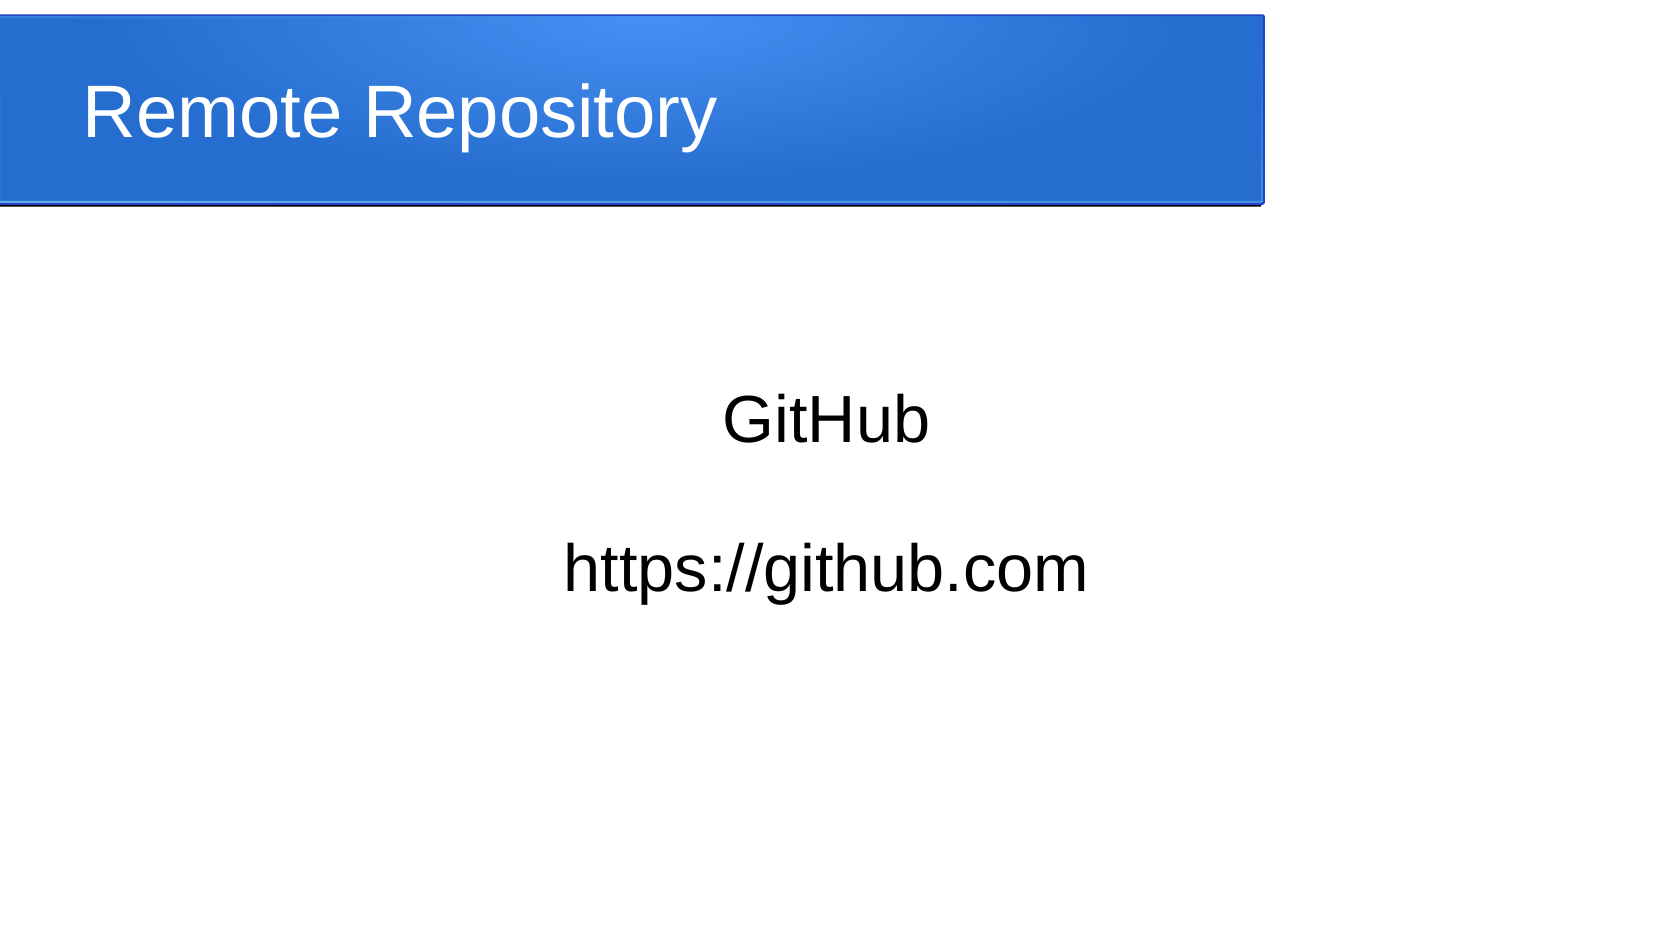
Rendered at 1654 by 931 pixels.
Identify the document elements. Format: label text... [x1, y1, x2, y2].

subtitle GitHub https://github.com [82, 224, 1571, 764]
title Remote Repository [82, 35, 1235, 189]
